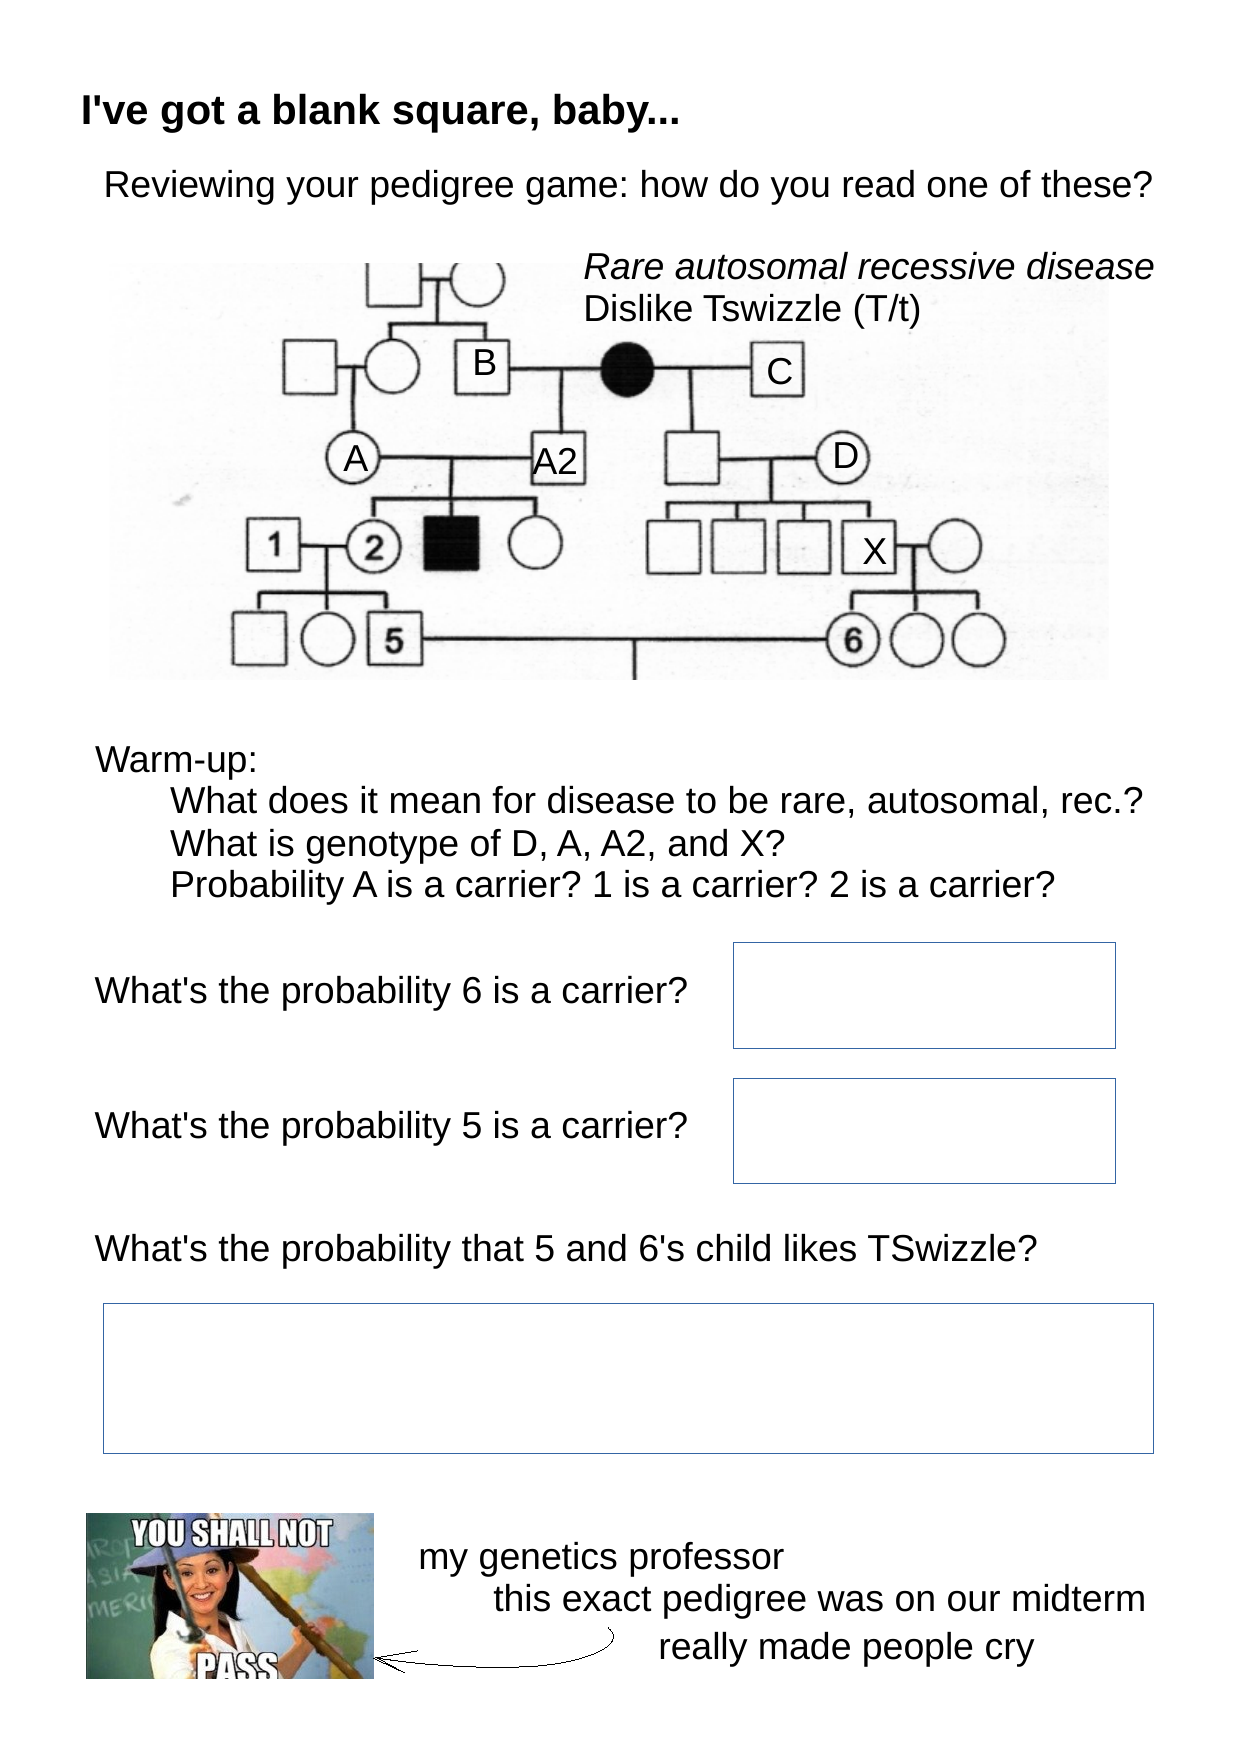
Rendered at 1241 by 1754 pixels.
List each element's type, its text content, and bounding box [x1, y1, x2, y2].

text_box What's the probability 5 is a carrier? [79, 1096, 704, 1154]
picture [86, 1513, 374, 1679]
text_box Rare autosomal recessive disease Dislike Tswizzle (T/t) [568, 238, 1182, 368]
picture [109, 263, 1109, 680]
text_box What's the probability that 5 and 6's child likes TSwizzle? [79, 1219, 1054, 1277]
text_box C [751, 343, 809, 401]
text_box A2 [517, 433, 594, 491]
text_box X [847, 523, 903, 581]
text_box What's the probability 6 is a carrier? [79, 961, 704, 1019]
text_box my genetics professor this exact pedigree was on our midterm [403, 1528, 1162, 1628]
text_box A [328, 430, 384, 488]
text_box B [457, 334, 513, 392]
text_box really made people cry [643, 1618, 1050, 1676]
text_box D [817, 427, 875, 485]
text_box I've got a blank square, baby... [66, 79, 696, 142]
text_box Warm-up: What does it mean for disease to be rare, autosomal, rec.? What is genotype of D, A, A2, and X? Probability A is a carrier? 1 is a carrier? 2 is a carrier? [80, 730, 1160, 998]
text_box Reviewing your pedigree game: how do you read one of these? [88, 156, 1169, 214]
